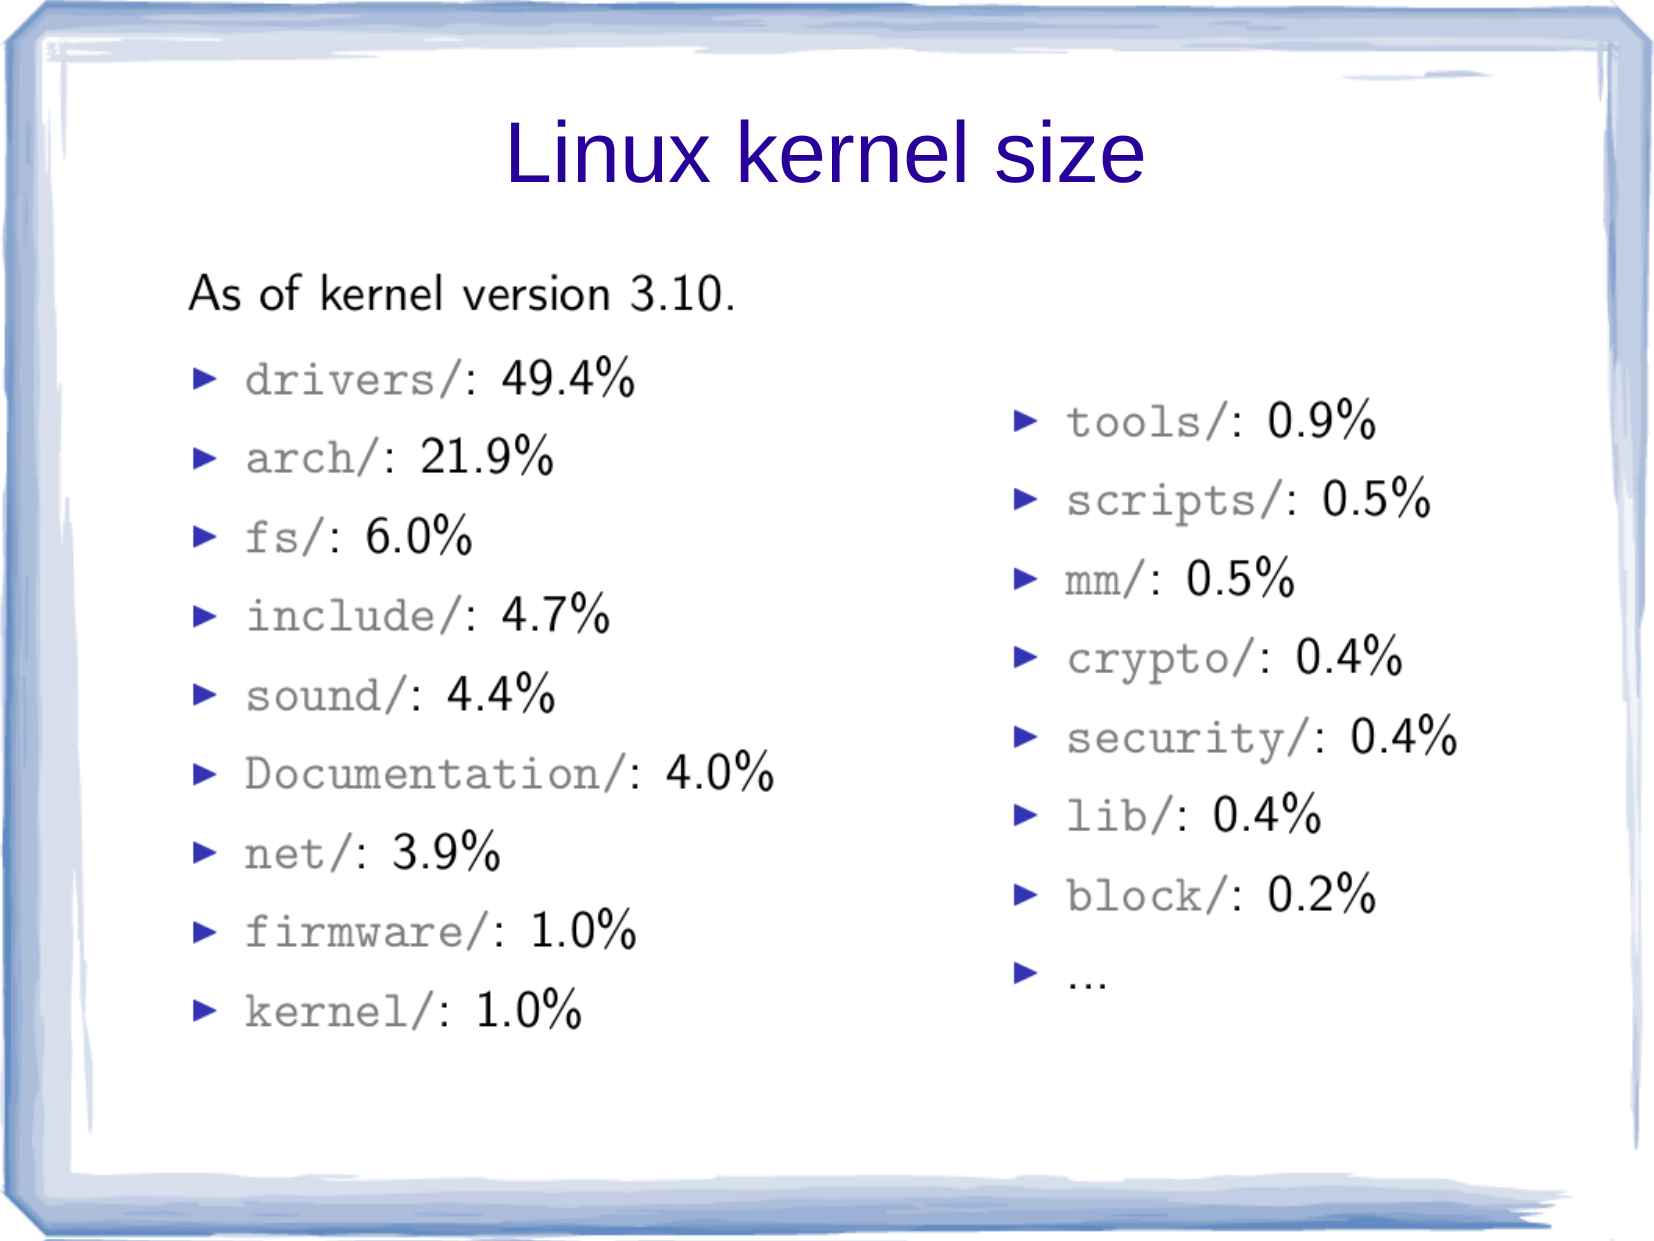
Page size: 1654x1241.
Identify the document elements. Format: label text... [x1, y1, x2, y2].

picture [0, 0, 1654, 1241]
title Linux kernel size [82, 49, 1571, 257]
